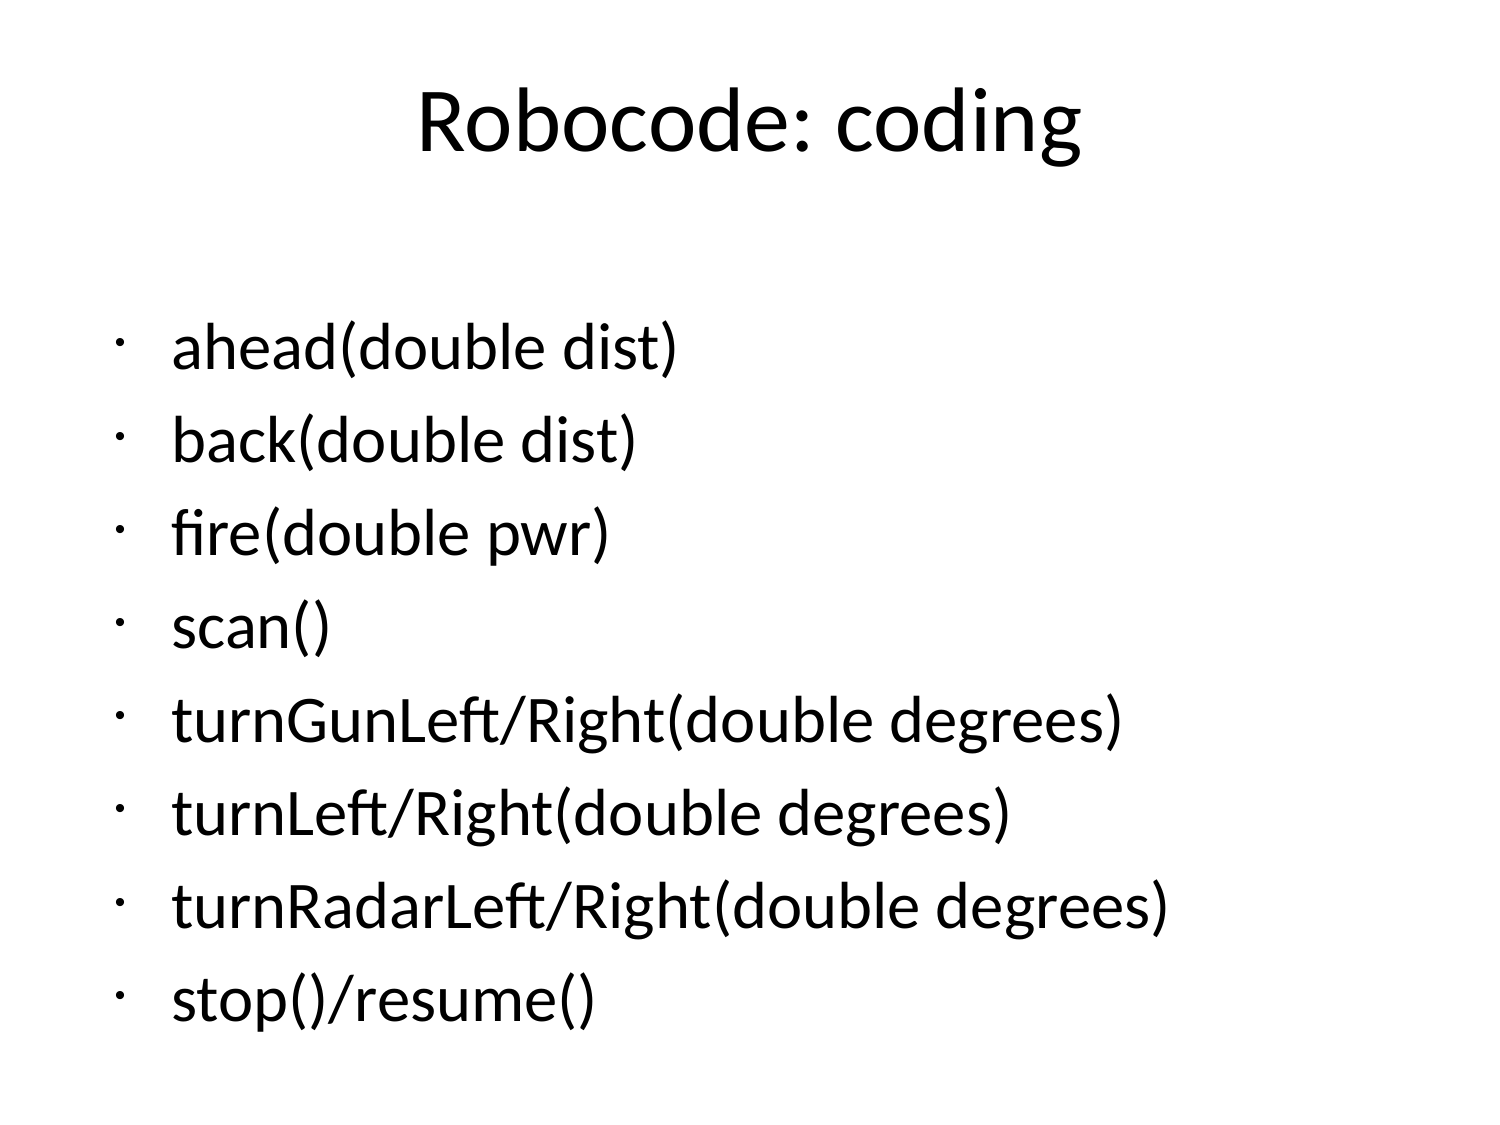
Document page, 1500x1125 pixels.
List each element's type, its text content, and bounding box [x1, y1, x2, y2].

title Robocode: coding [75, 45, 1425, 233]
list ahead(double dist) back(double dist) fire(double pwr) scan() turnGunLeft/Right(double degrees) turnLeft/Right(double degrees) turnRadarLeft/Right(double degrees) stop()/resume() [99, 287, 1463, 1063]
